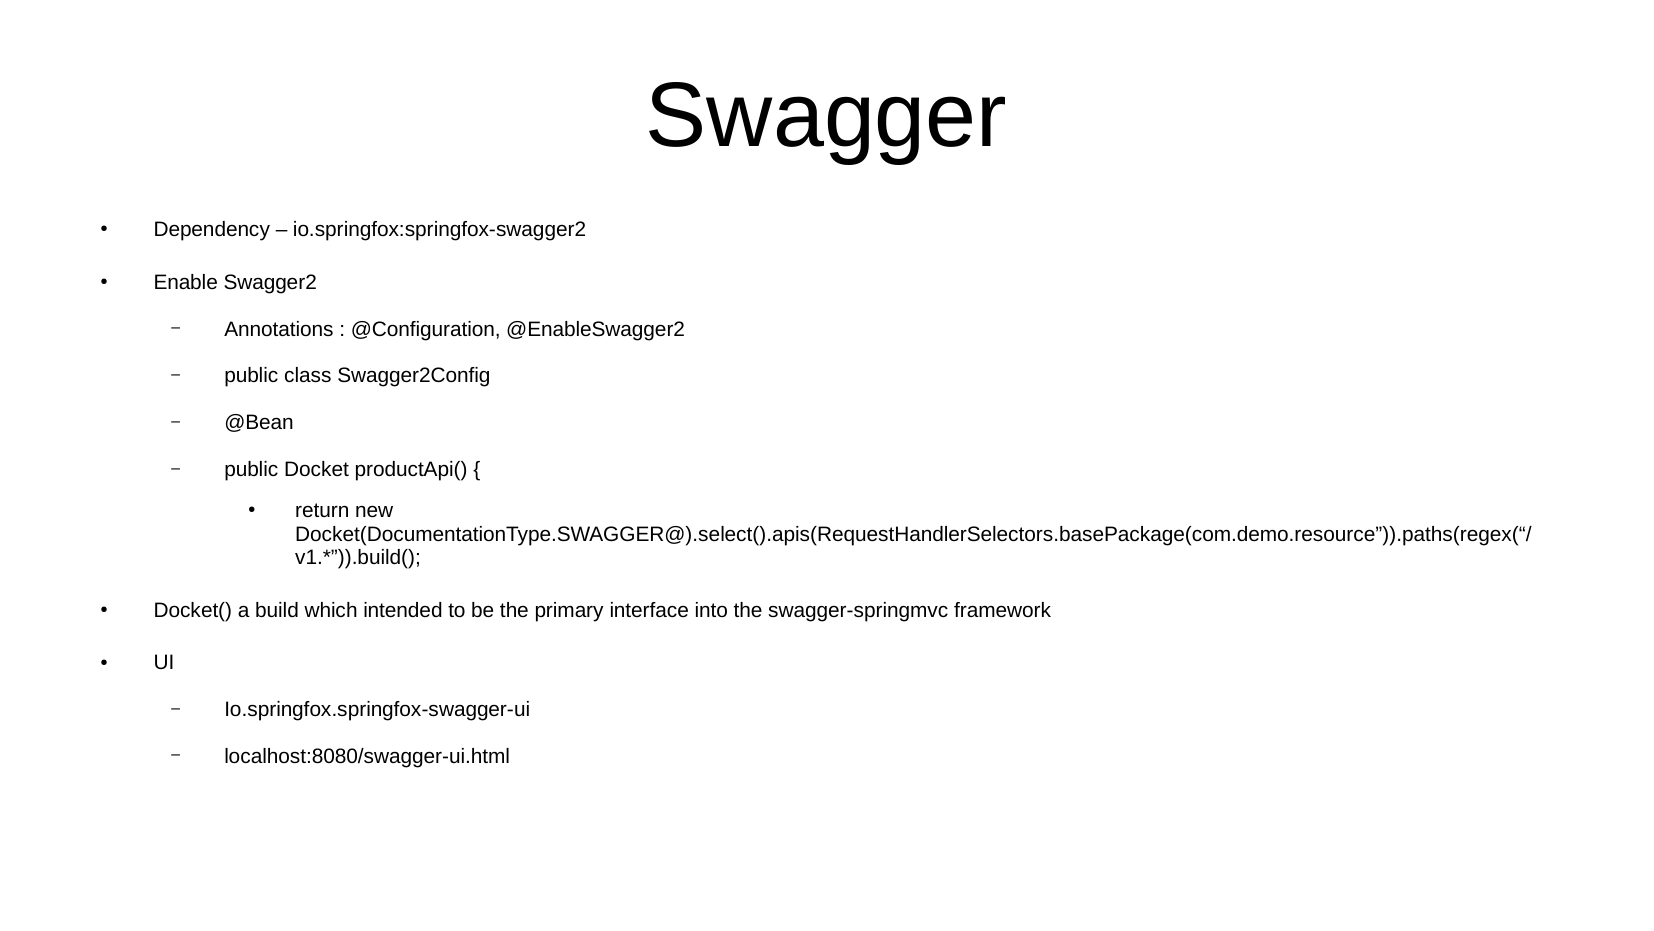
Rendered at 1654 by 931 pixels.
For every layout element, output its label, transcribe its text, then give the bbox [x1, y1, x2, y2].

list Dependency – io.springfox:springfox-swagger2 Enable Swagger2 Annotations : @Configuration, @EnableSwagger2 public class Swagger2Config @Bean public Docket productApi() { return new Docket(DocumentationType.SWAGGER@).select().apis(RequestHandlerSelectors.basePackage(com.demo.resource”)).paths(regex(“/v1.*”)).build(); Docket() a build which intended to be the primary interface into the swagger-springmvc framework UI Io.springfox.springfox-swagger-ui localhost:8080/swagger-ui.html [82, 217, 1621, 886]
title Swagger [82, 37, 1571, 193]
